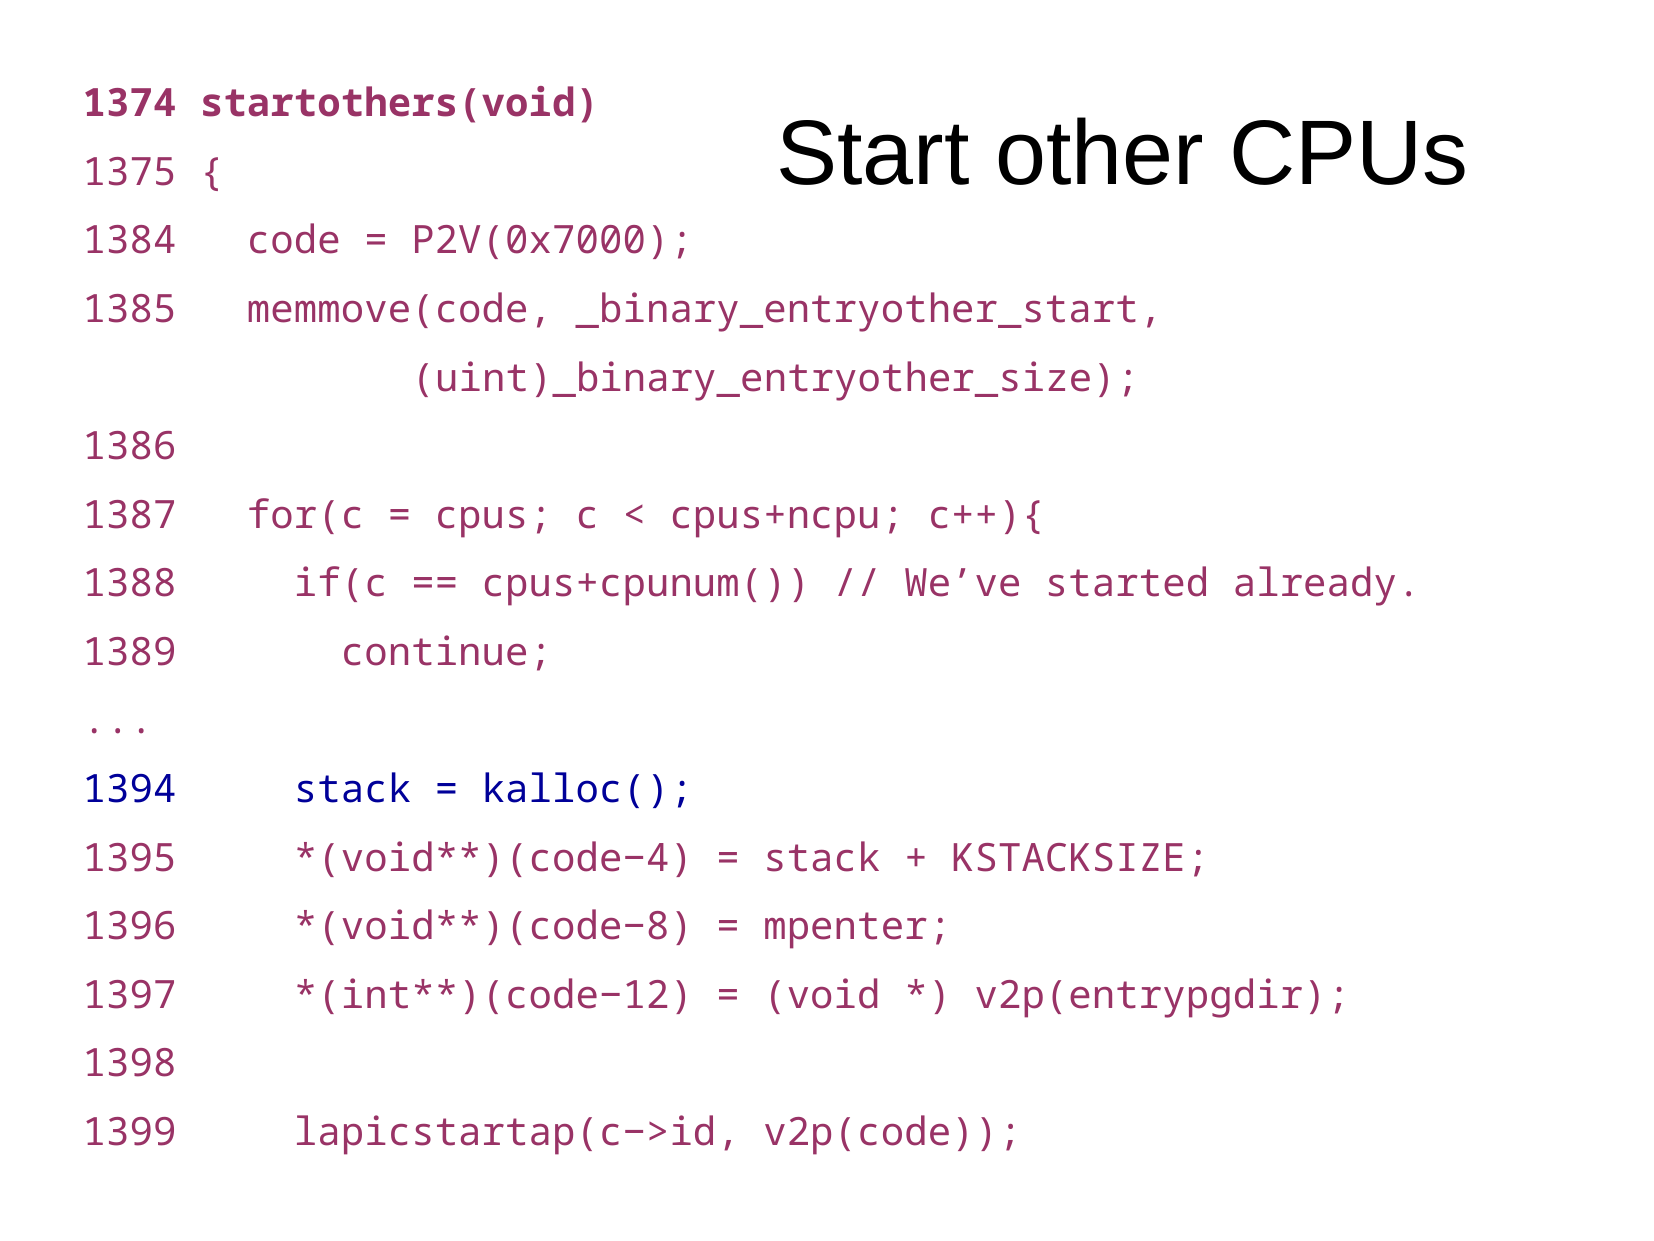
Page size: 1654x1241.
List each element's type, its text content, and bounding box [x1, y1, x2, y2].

list 1374 startothers(void) 1375 { 1384 code = P2V(0x7000); 1385 memmove(code, _binary_entryother_start, (uint)_binary_entryother_size); 1386 1387 for(c = cpus; c < cpus+ncpu; c++){ 1388 if(c == cpus+cpunum()) // We’ve started already. 1389 continue; ... 1394 stack = kalloc(); 1395 *(void**)(code−4) = stack + KSTACKSIZE; 1396 *(void**)(code−8) = mpenter; 1397 *(int**)(code−12) = (void *) v2p(entrypgdir); 1398 1399 lapicstartap(c−>id, v2p(code)); [82, 75, 1571, 1163]
title Start other CPUs [675, 49, 1571, 257]
